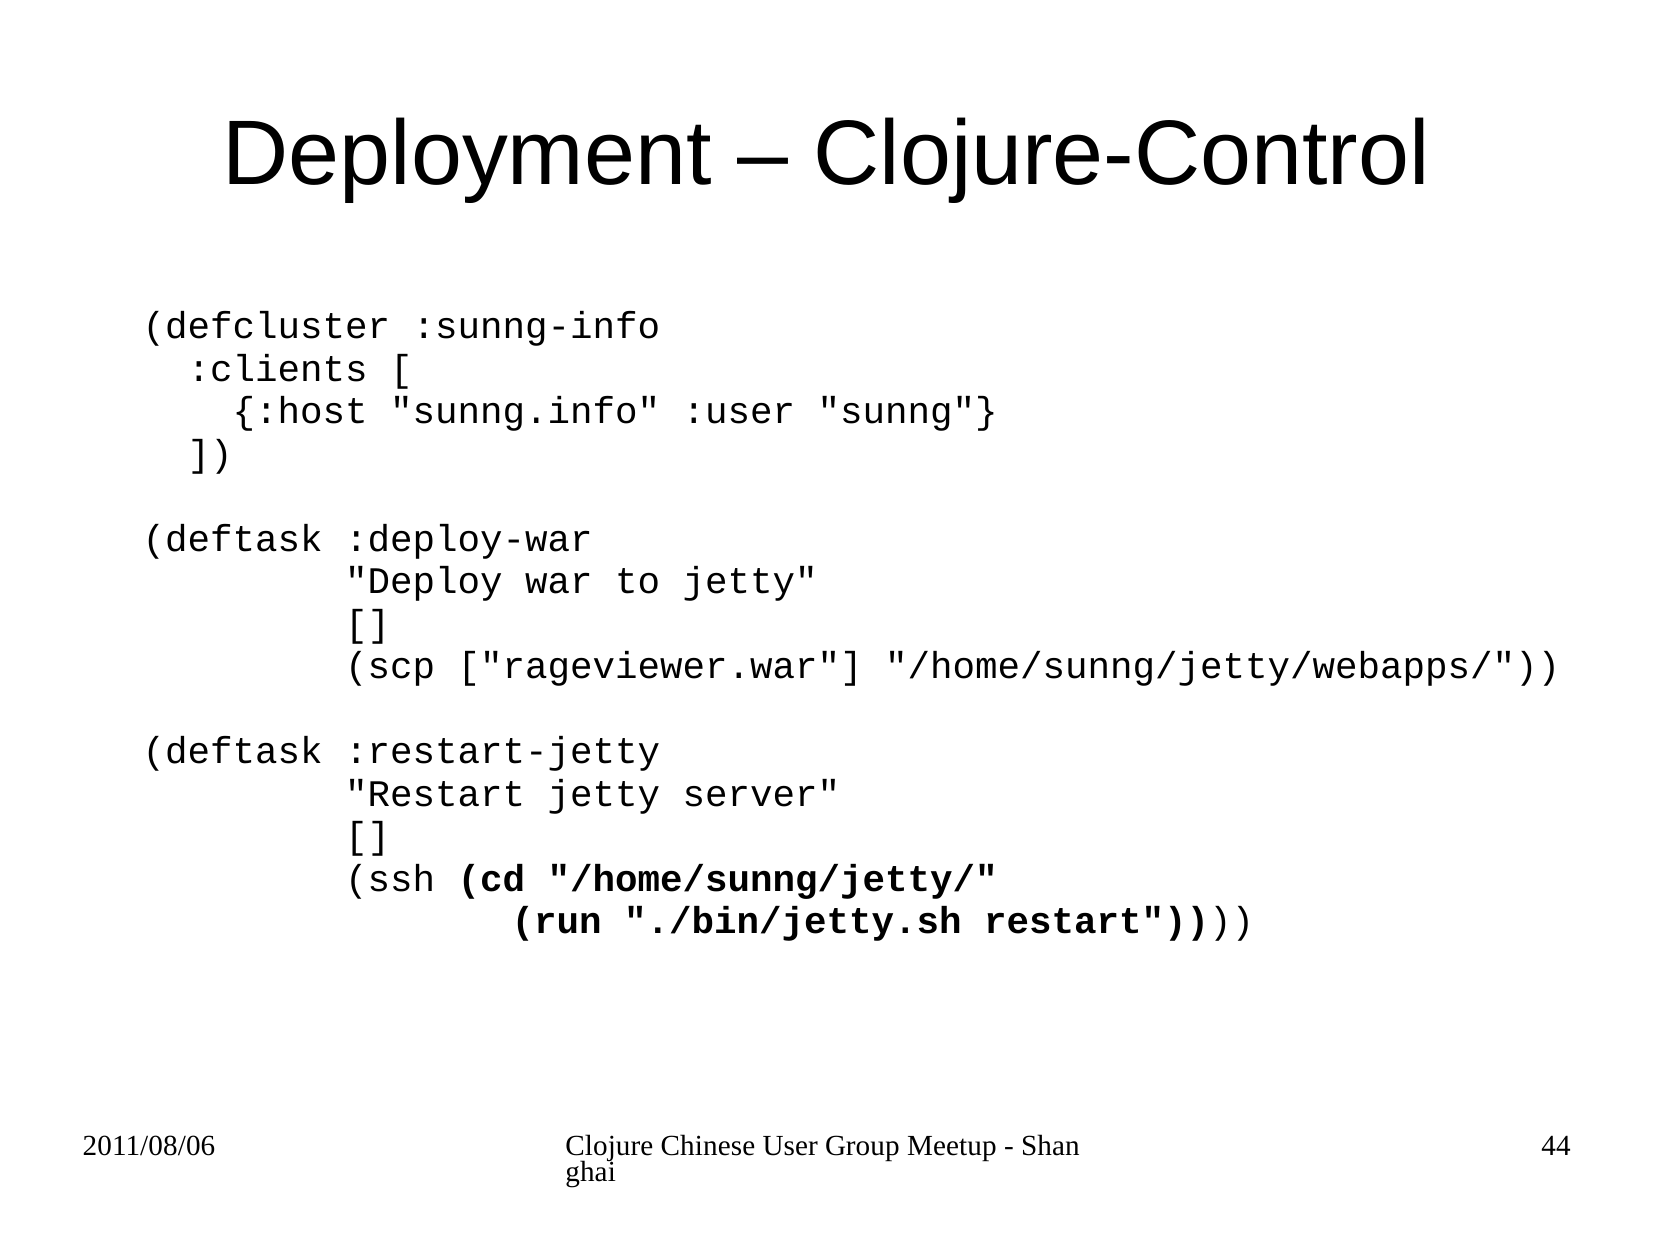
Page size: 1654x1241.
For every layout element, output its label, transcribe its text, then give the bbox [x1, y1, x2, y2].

text_box (defcluster :sunng-info :clients [ {:host "sunng.info" :user "sunng"} ]) (deftask :deploy-war "Deploy war to jetty" [] (scp ["rageviewer.war"] "/home/sunng/jetty/webapps/")) (deftask :restart-jetty "Restart jetty server" [] (ssh (cd "/home/sunng/jetty/" (run "./bin/jetty.sh restart")))) [127, 300, 1576, 953]
title Deployment – Clojure-Control [82, 49, 1571, 257]
